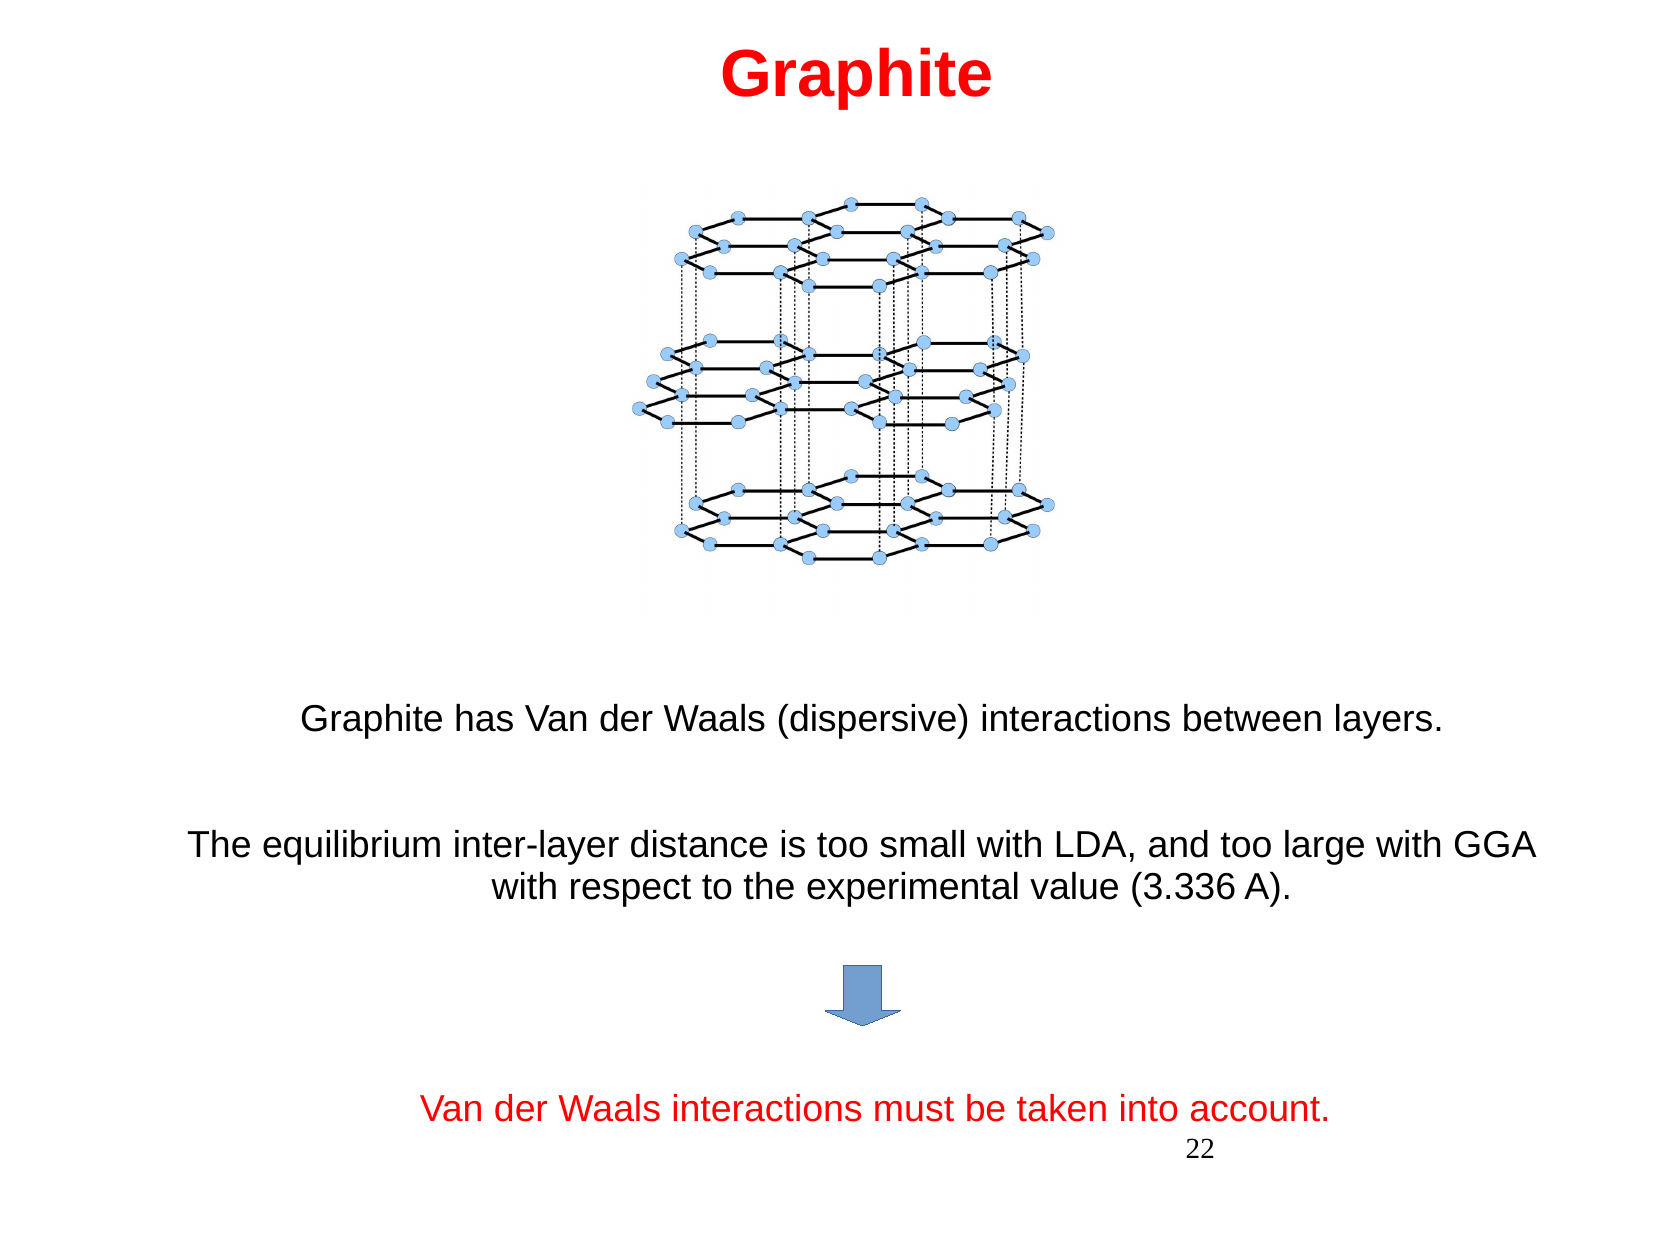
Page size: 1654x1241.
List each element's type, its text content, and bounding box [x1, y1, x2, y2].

text_box Van der Waals interactions must be taken into account. [405, 1080, 1346, 1156]
title Graphite [574, 30, 1141, 106]
picture [614, 180, 1066, 616]
text_box The equilibrium inter-layer distance is too small with LDA, and too large with GGA with respect to the experimental value (3.336 A). [172, 815, 1553, 915]
text_box Graphite has Van der Waals (dispersive) interactions between layers. [285, 690, 1501, 766]
text_box [825, 965, 901, 1026]
text_box [1185, 1129, 1571, 1216]
